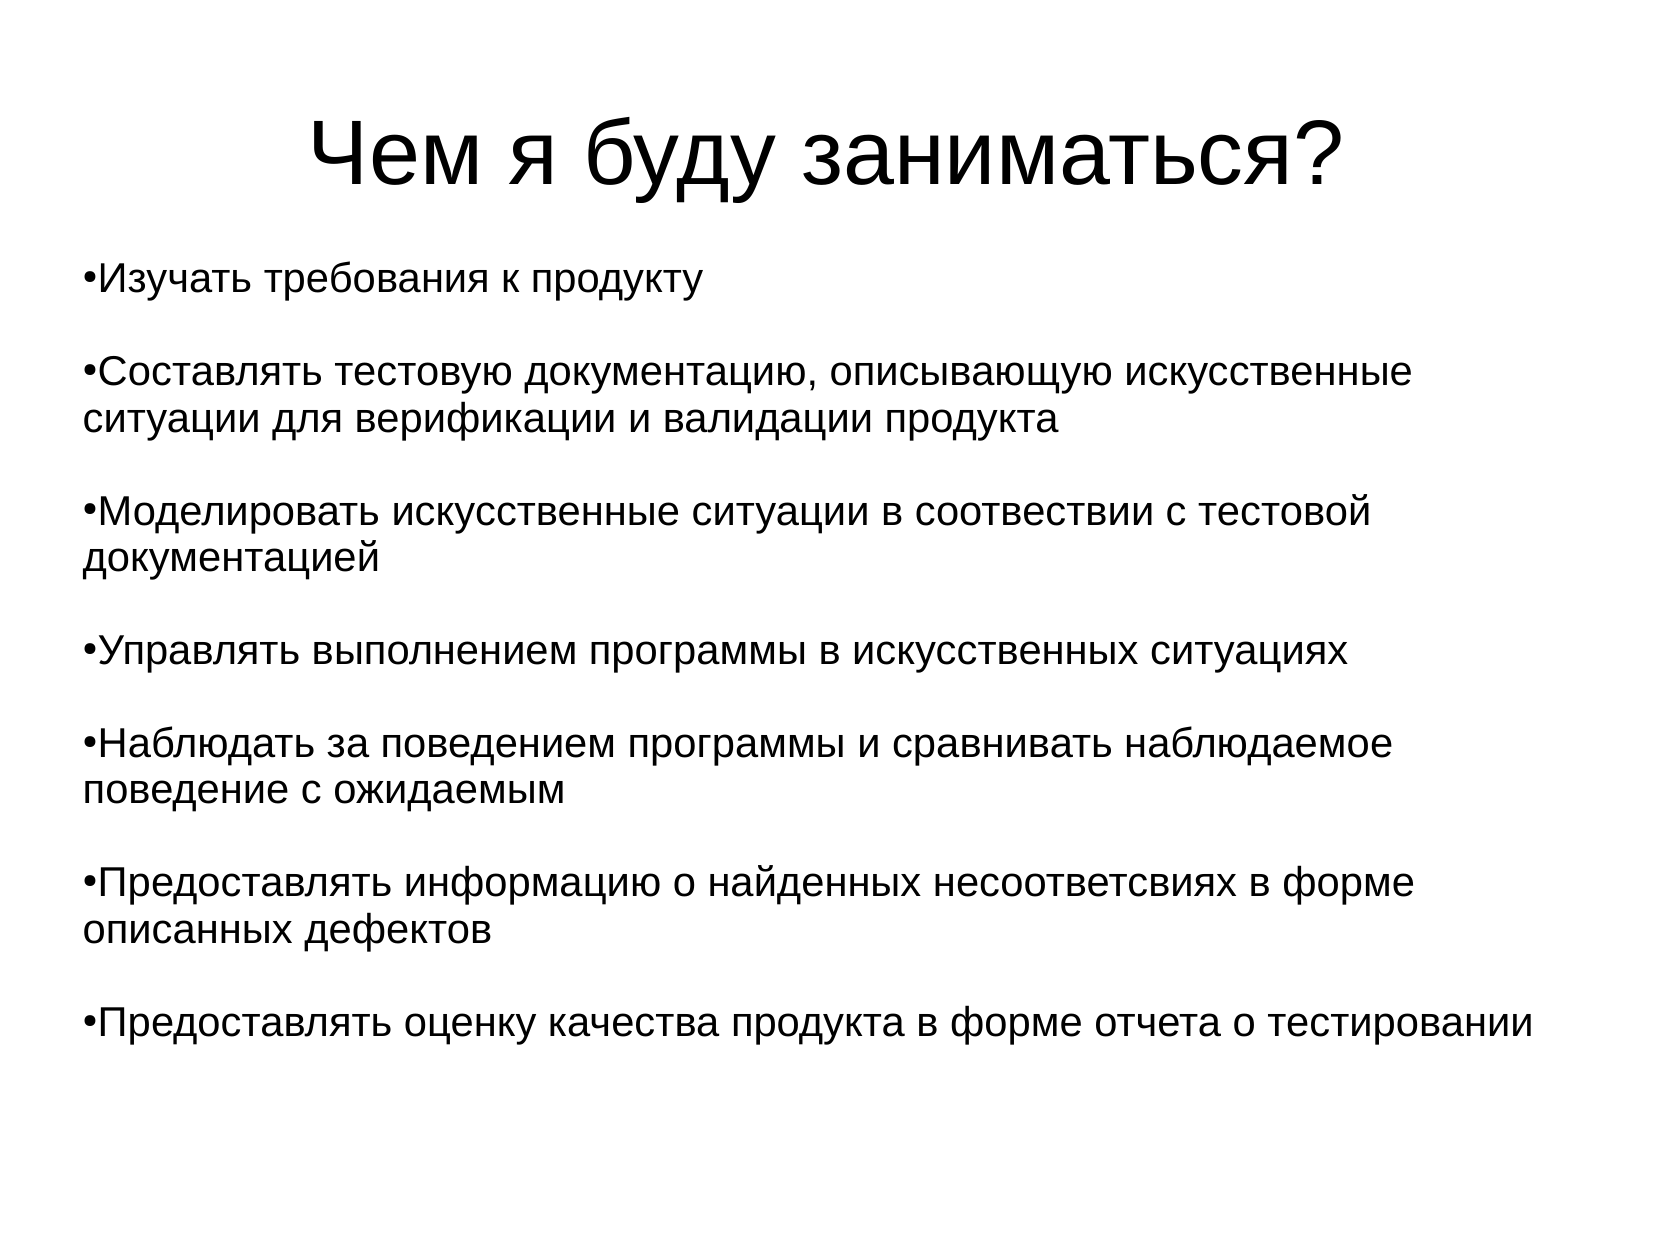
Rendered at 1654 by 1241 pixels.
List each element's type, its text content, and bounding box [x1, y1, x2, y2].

subtitle Изучать требования к продукту Составлять тестовую документацию, описывающую искусственные ситуации для верификации и валидации продукта Моделировать искусственные ситуации в соотвествии с тестовой документацией Управлять выполнением программы в искусственных ситуациях Наблюдать за поведением программы и сравнивать наблюдаемое поведение с ожидаемым Предоставлять информацию о найденных несоответсвиях в форме описанных дефектов Предоставлять оценку качества продукта в форме отчета о тестировании [82, 254, 1538, 1045]
title Чем я буду заниматься? [82, 49, 1571, 257]
